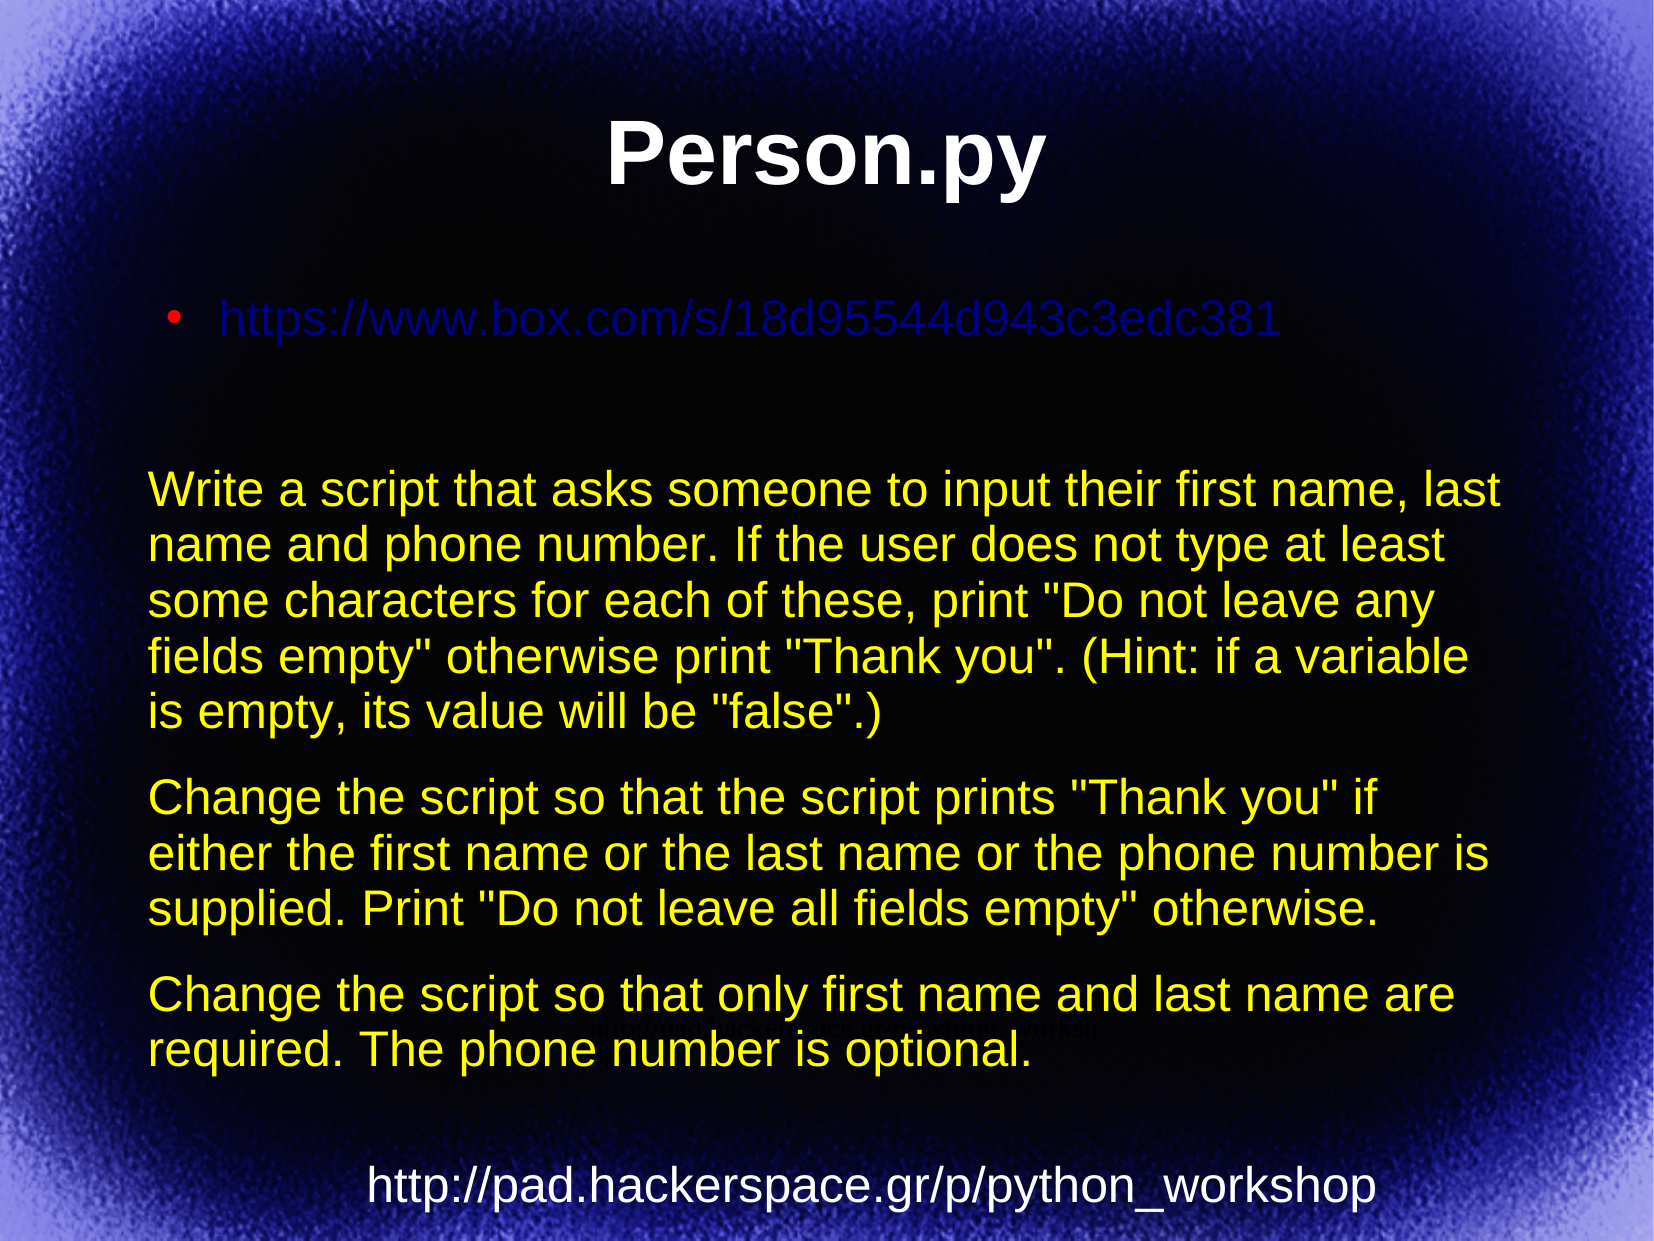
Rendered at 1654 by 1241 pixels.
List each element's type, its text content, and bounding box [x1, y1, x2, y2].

picture [0, 0, 1654, 1241]
title Person.py [147, 49, 1506, 257]
text_box http://pad.hackerspace.gr/p/python_workshop [366, 1157, 1379, 1214]
list https://www.box.com/s/18d95544d943c3edc381 Write a script that asks someone to input their first name, last name and phone number. If the user does not type at least some characters for each of these, print "Do not leave any fields empty" otherwise print "Thank you". (Hint: if a variable is empty, its value will be "false".) Change the script so that the script prints "Thank you" if either the first name or the last name or the phone number is supplied. Print "Do not leave all fields empty" otherwise. Change the script so that only first name and last name are required. The phone number is optional. [147, 290, 1506, 1178]
